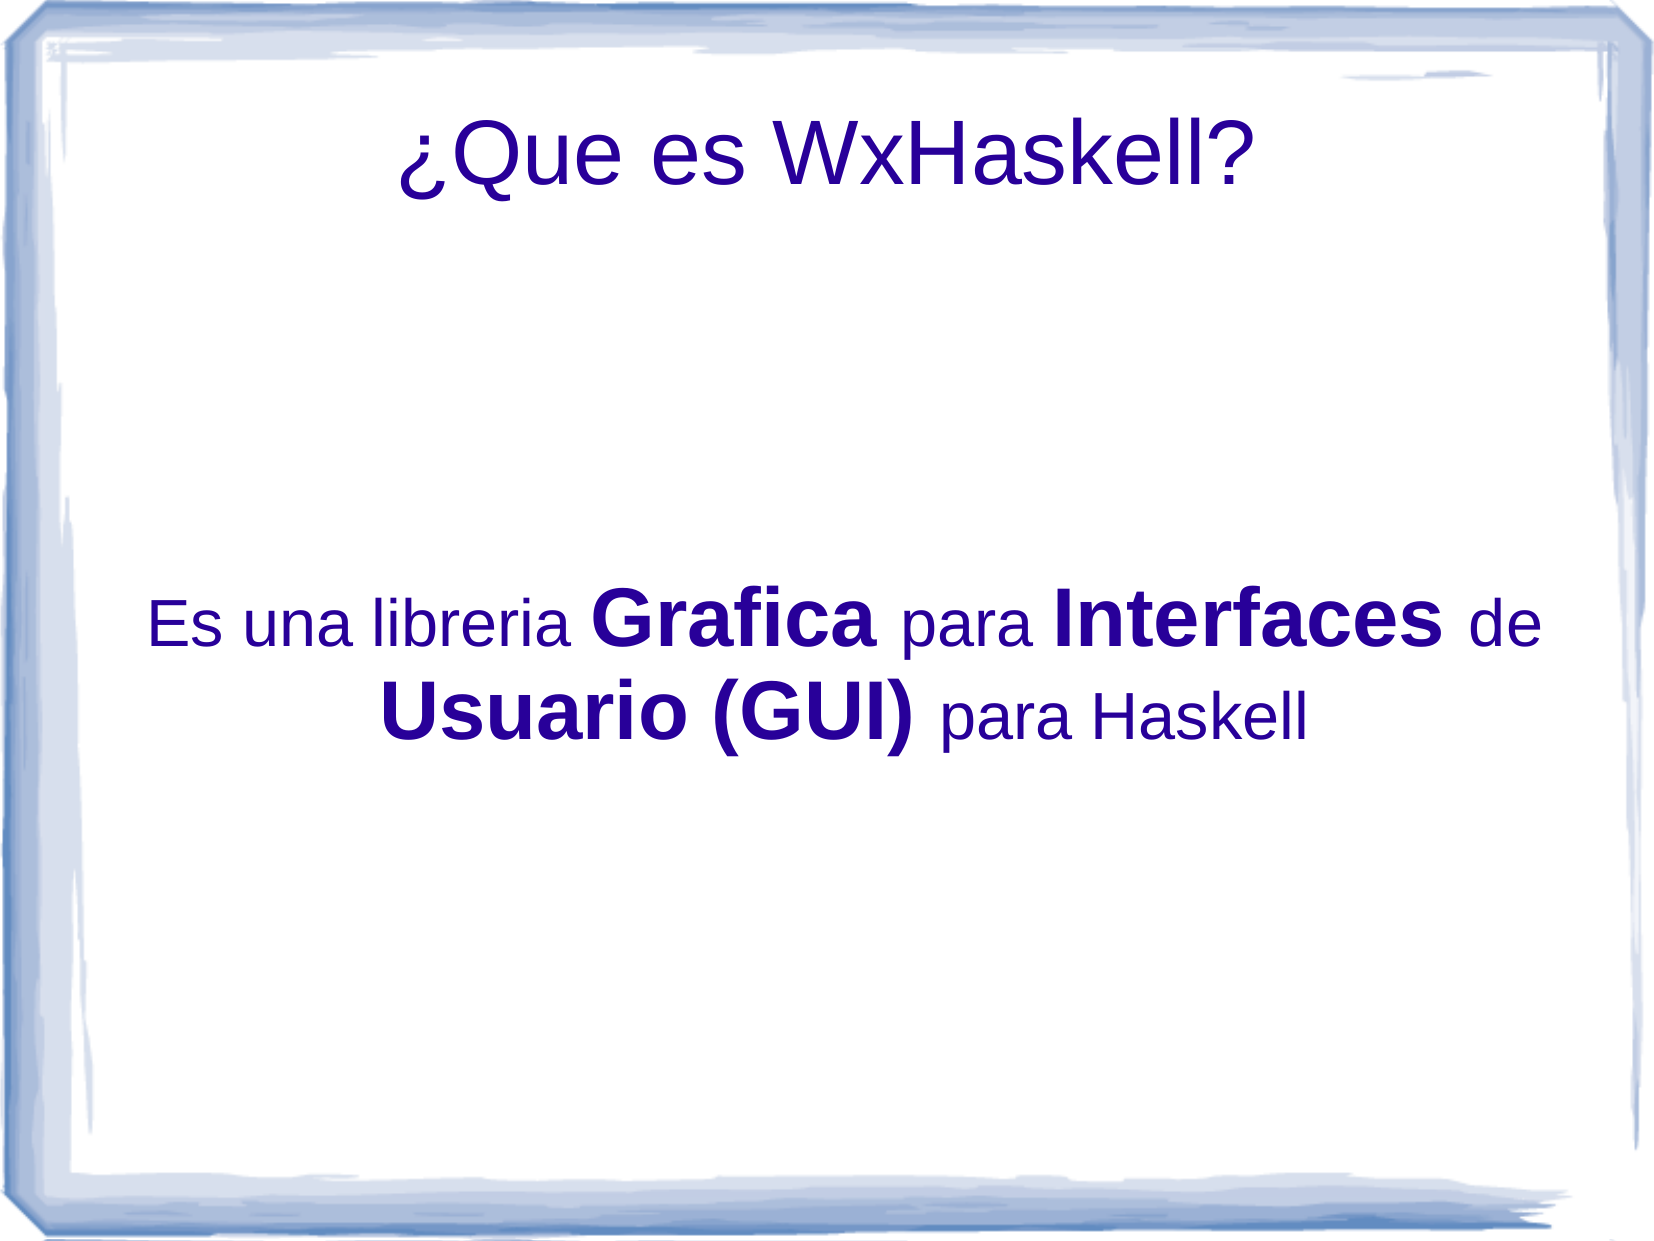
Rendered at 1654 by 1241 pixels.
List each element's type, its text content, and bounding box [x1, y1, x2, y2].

title ¿Que es WxHaskell? [82, 49, 1571, 257]
picture [0, 0, 1654, 1241]
subtitle Es una libreria Grafica para Interfaces de Usuario (GUI) para Haskell [118, 324, 1571, 1004]
